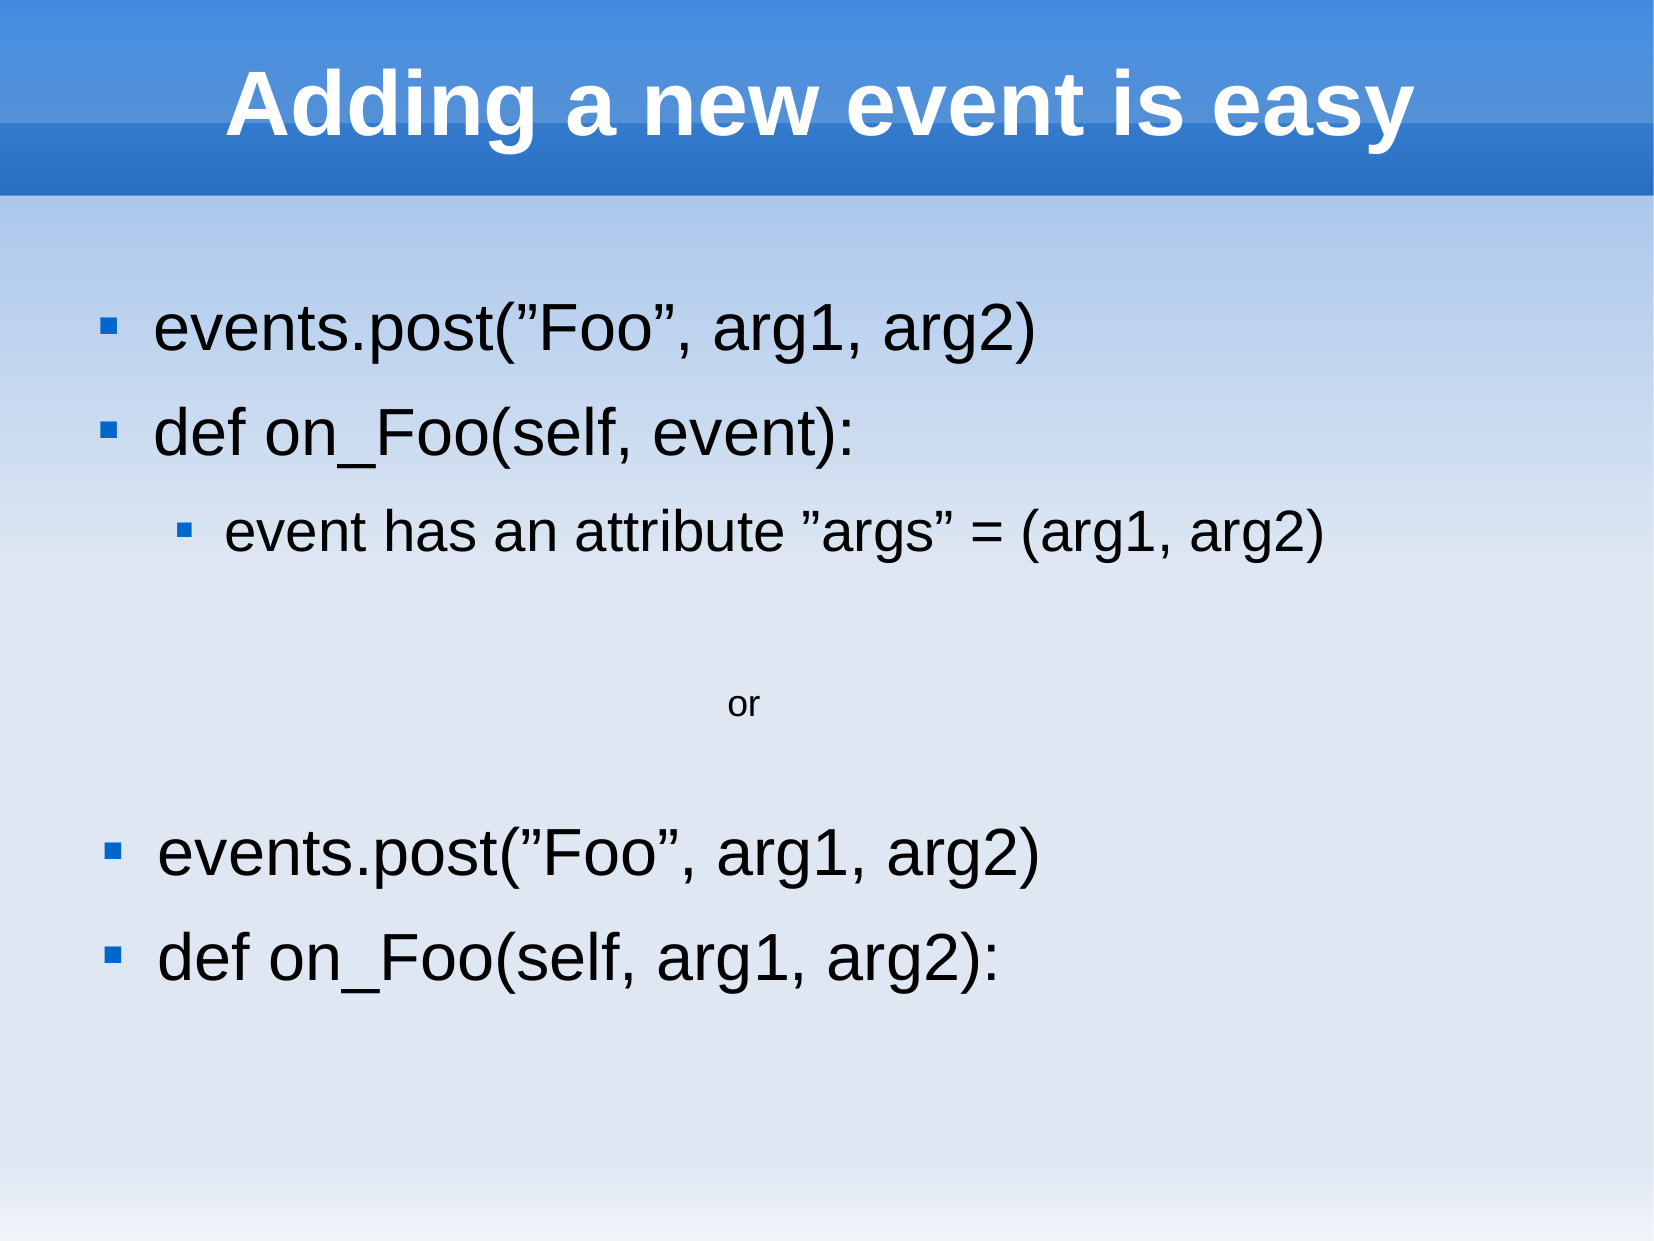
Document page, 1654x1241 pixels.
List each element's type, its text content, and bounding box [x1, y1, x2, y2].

list events.post(”Foo”, arg1, arg2) def on_Foo(self, event): event has an attribute ”args” = (arg1, arg2) [82, 290, 1571, 564]
text_box or [712, 675, 776, 815]
list events.post(”Foo”, arg1, arg2) def on_Foo(self, arg1, arg2): [86, 815, 1576, 1013]
picture [0, 0, 1654, 1241]
title Adding a new event is easy [76, 0, 1565, 208]
